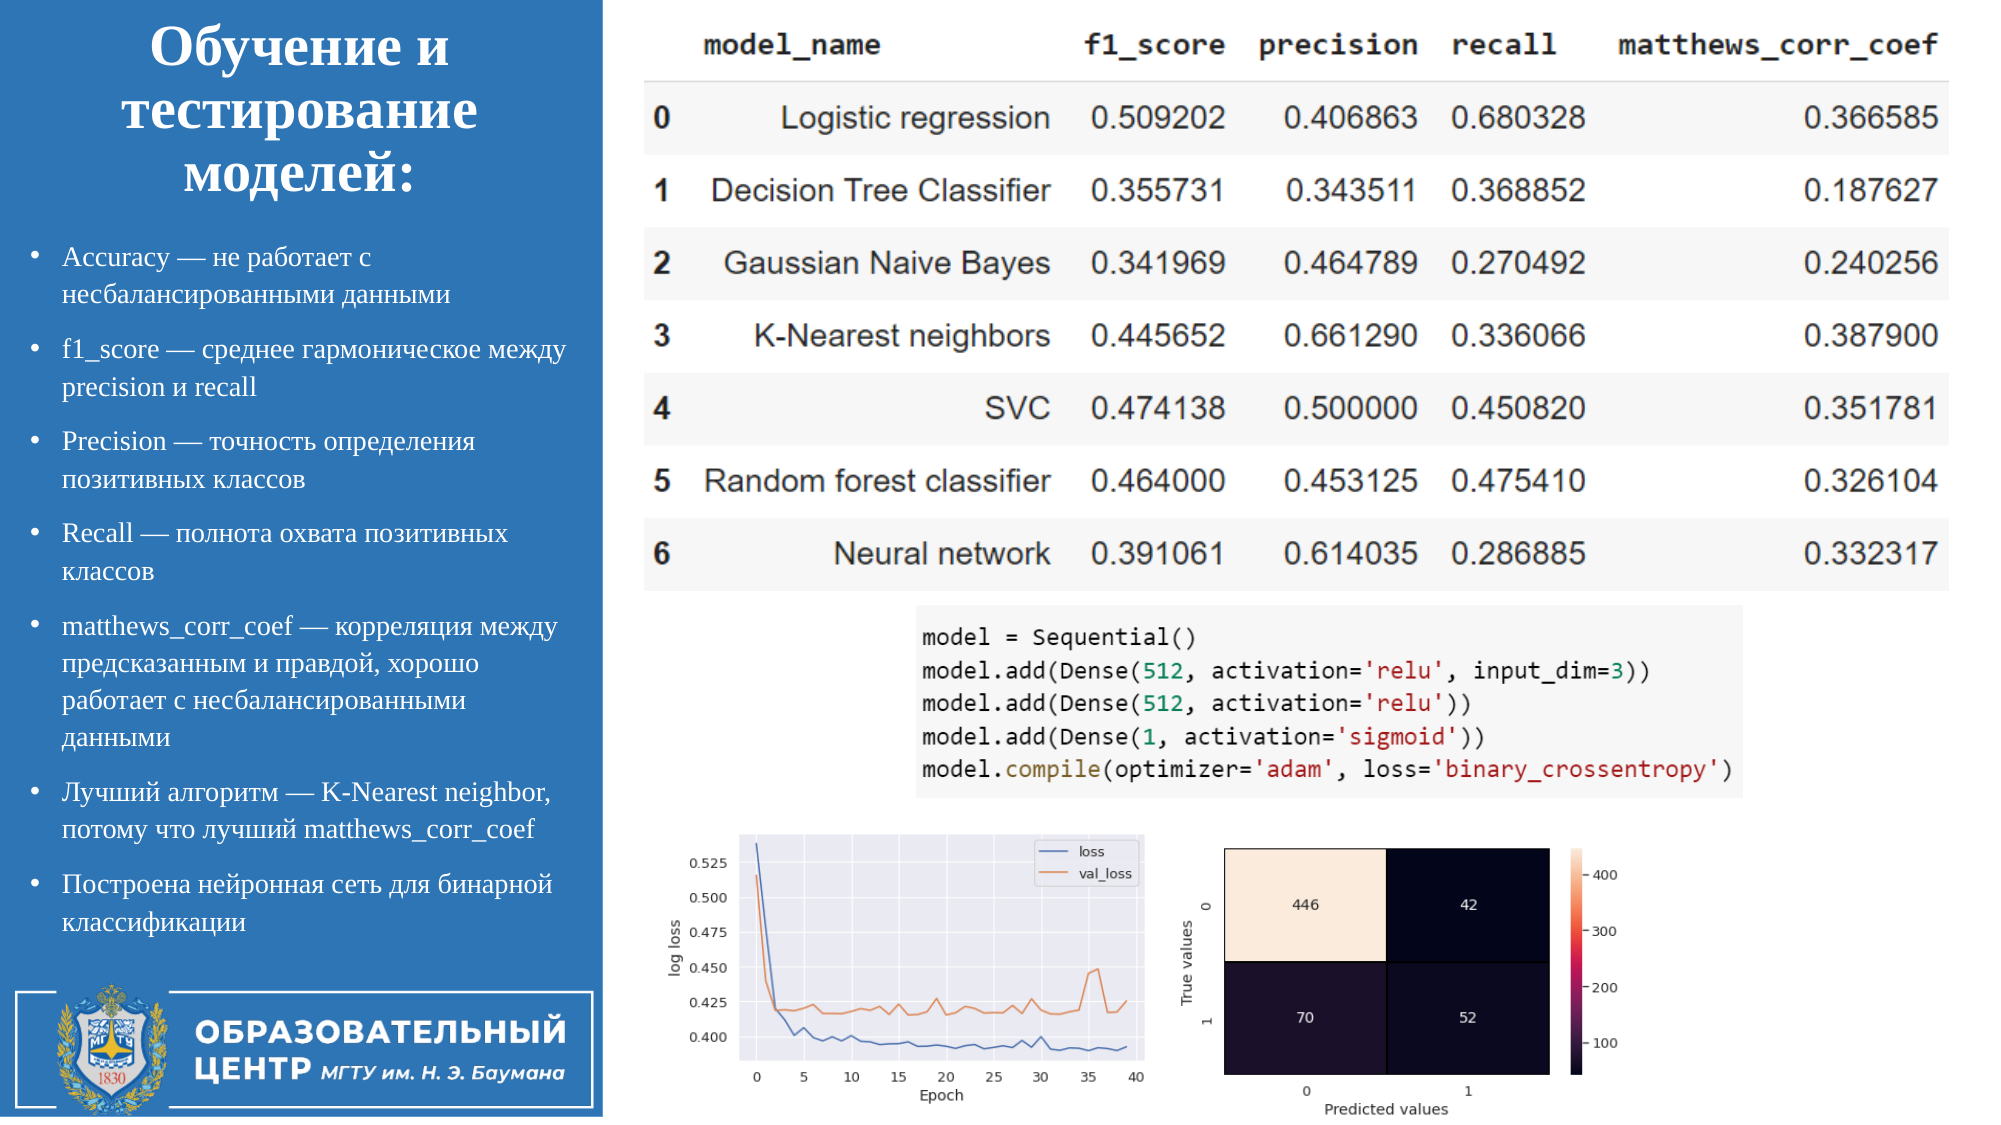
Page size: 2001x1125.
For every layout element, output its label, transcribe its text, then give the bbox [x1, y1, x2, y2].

picture [916, 600, 1743, 798]
text_box [0, 0, 603, 1117]
picture [644, 0, 1949, 591]
text_box Accuracy — не работает с несбалансированными данными f1_score — среднее гармоническое между precision и recall Precision — точность определения позитивных классов Recall — полнота охвата позитивных классов matthews_corr_coef — корреляция между предсказанным и правдой, хорошо работает с несбалансированными данными Лучший алгоритм — K-Nearest neighbor, потому что лучший matthews_corr_coef Построена нейронная сеть для бинарной классификации [15, 177, 592, 945]
picture [15, 983, 594, 1117]
picture [1174, 841, 1625, 1125]
picture [662, 826, 1152, 1111]
text_box Обучение и тестирование моделей: [23, 8, 577, 177]
